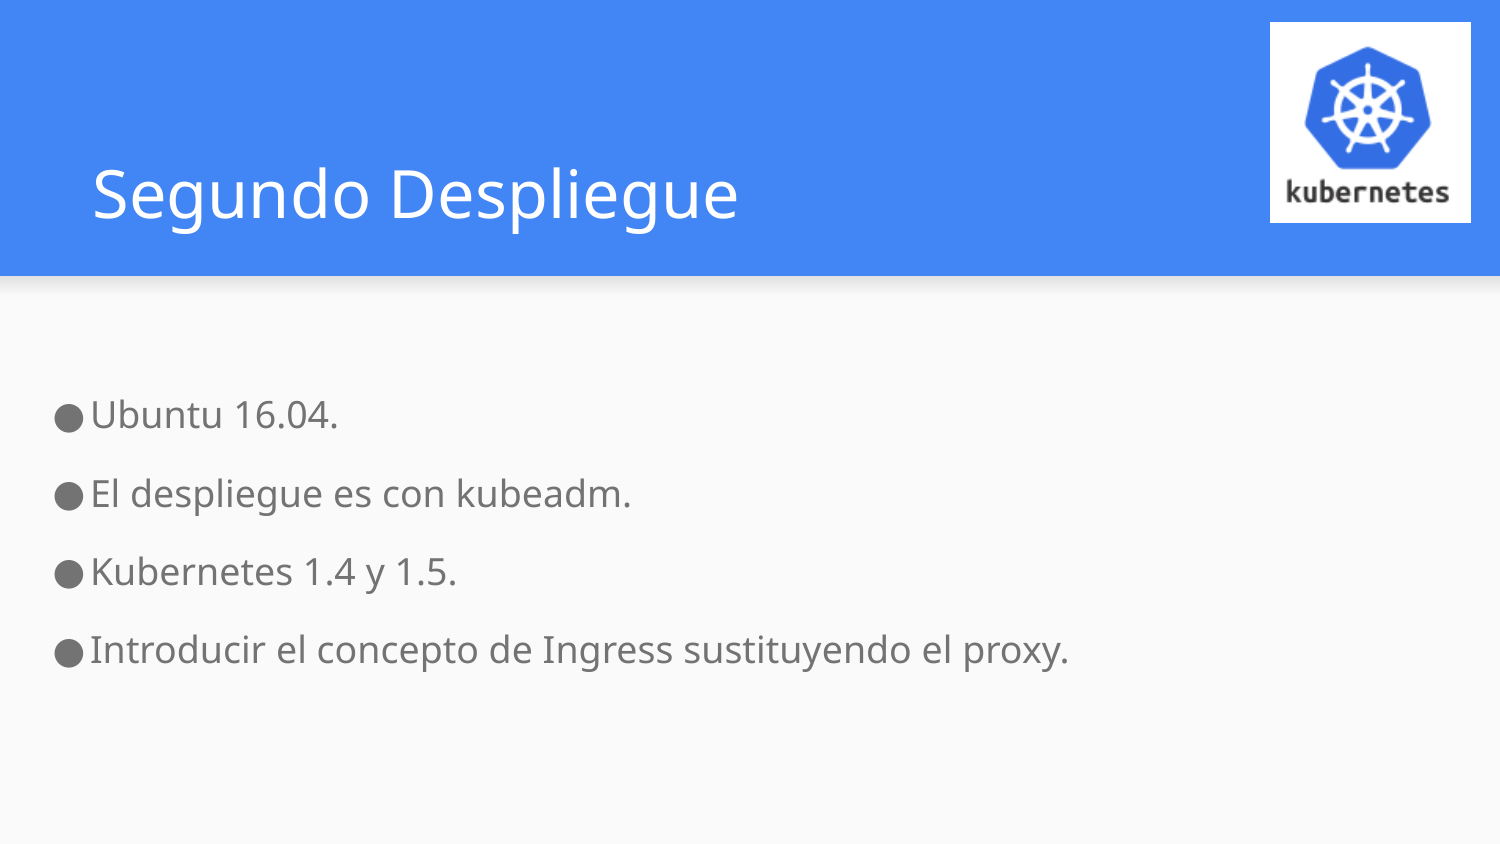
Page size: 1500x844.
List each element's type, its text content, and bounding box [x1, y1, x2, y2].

title Segundo Despliegue [77, 121, 1427, 248]
list Ubuntu 16.04. El despliegue es con kubeadm. Kubernetes 1.4 y 1.5. Introducir el concepto de Ingress sustituyendo el proxy. [0, 376, 1349, 821]
picture [1270, 22, 1471, 223]
